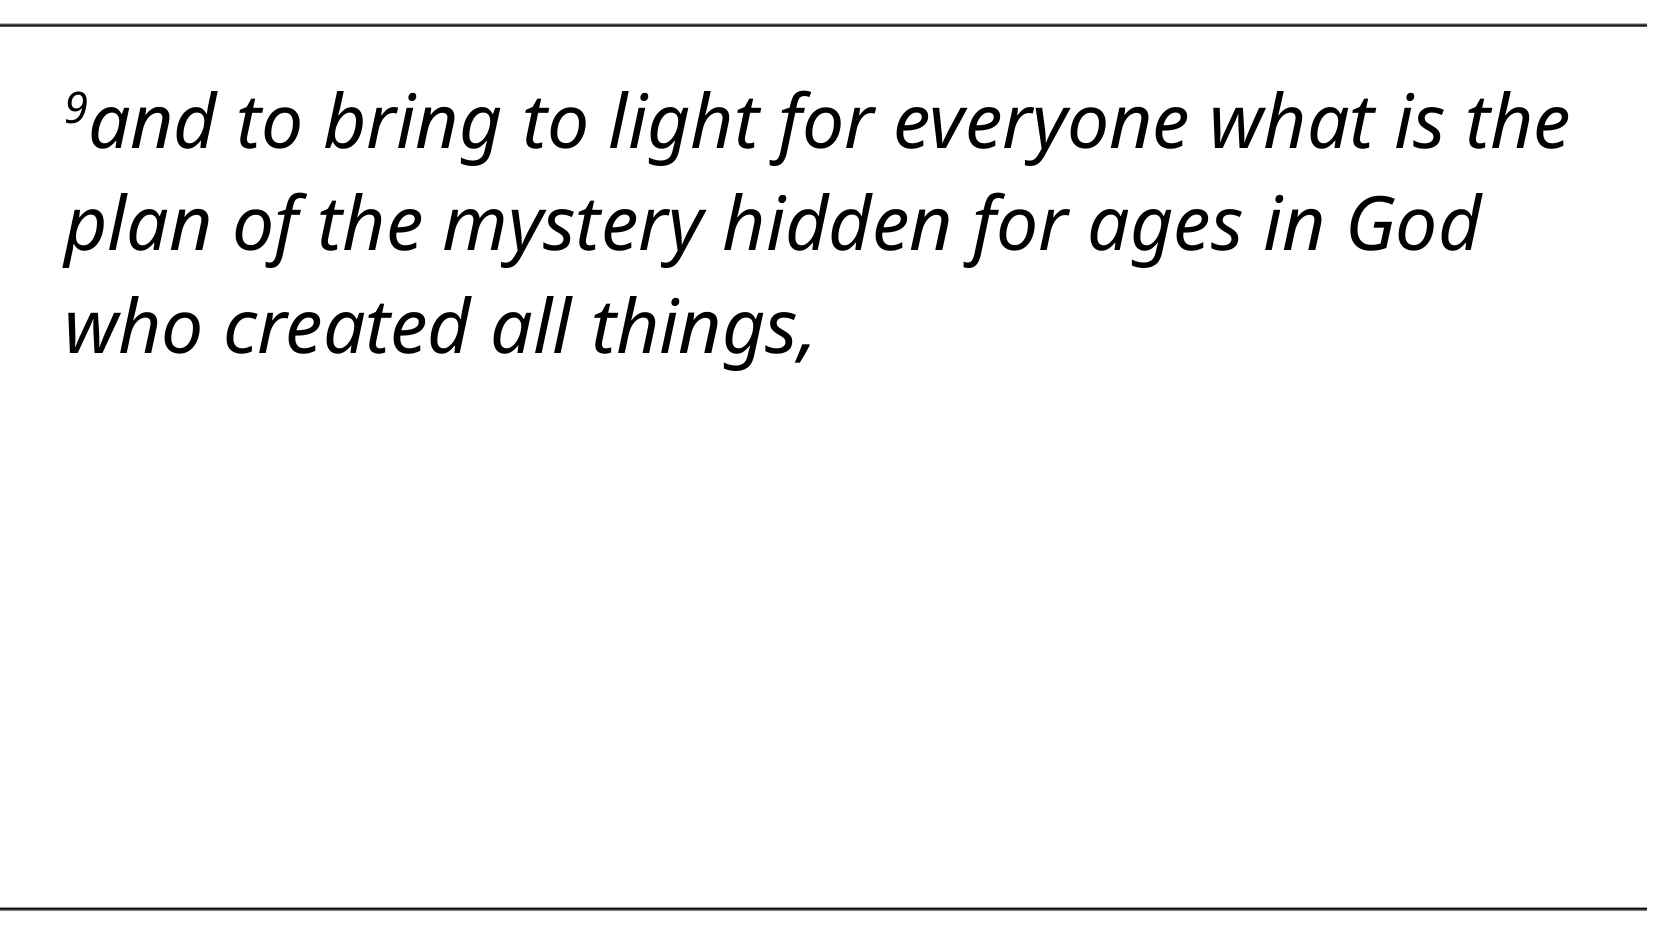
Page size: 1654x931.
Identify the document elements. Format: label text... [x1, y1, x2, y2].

picture [0, 2, 1647, 931]
text_box 9and to bring to light for everyone what is the plan of the mystery hidden for ages in God who created all things, [49, 60, 1595, 376]
